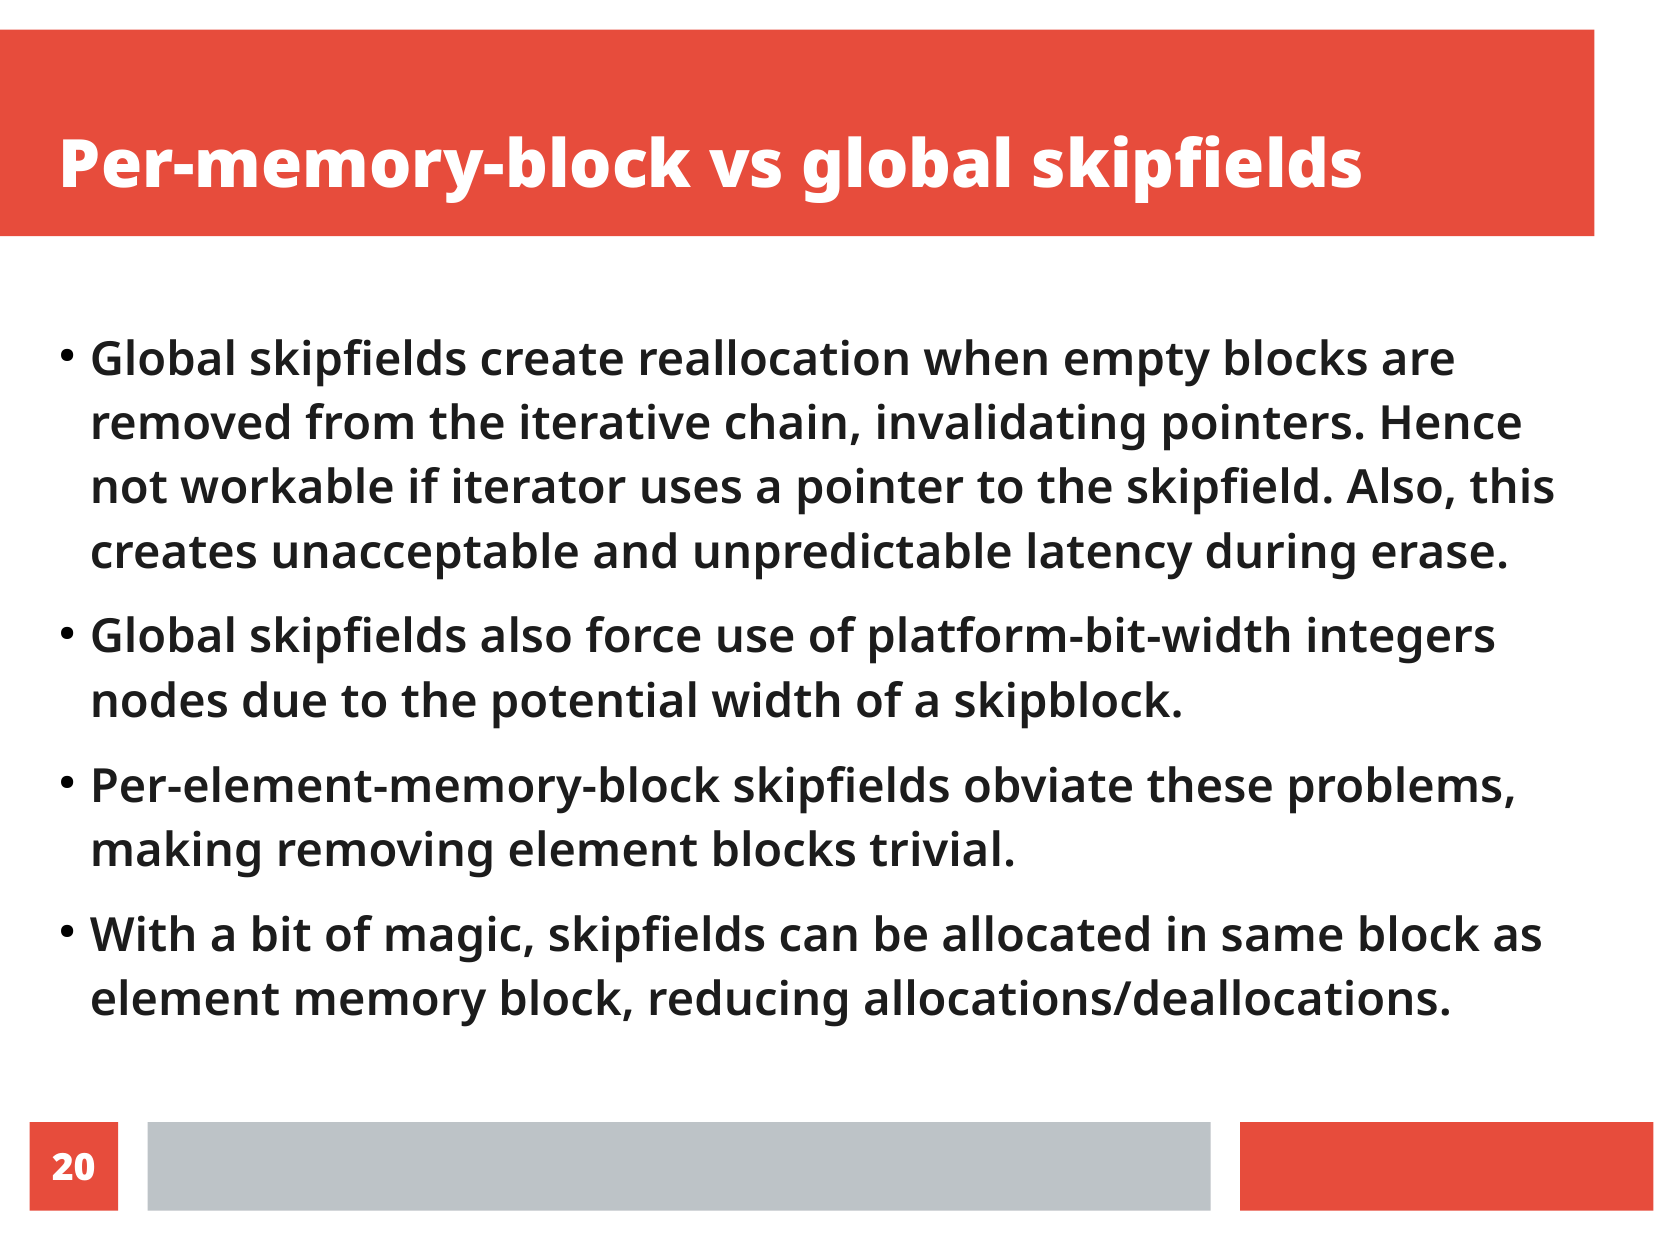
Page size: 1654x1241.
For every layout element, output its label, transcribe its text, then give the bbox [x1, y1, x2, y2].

list Global skipfields create reallocation when empty blocks are removed from the iterative chain, invalidating pointers. Hence not workable if iterator uses a pointer to the skipfield. Also, this creates unacceptable and unpredictable latency during erase. Global skipfields also force use of platform-bit-width integers nodes due to the potential width of a skipblock. Per-element-memory-block skipfields obviate these problems, making removing element blocks trivial. With a bit of magic, skipfields can be allocated in same block as element memory block, reducing allocations/deallocations. [59, 324, 1565, 1093]
title Per-memory-block vs global skipfields [59, 59, 1595, 207]
